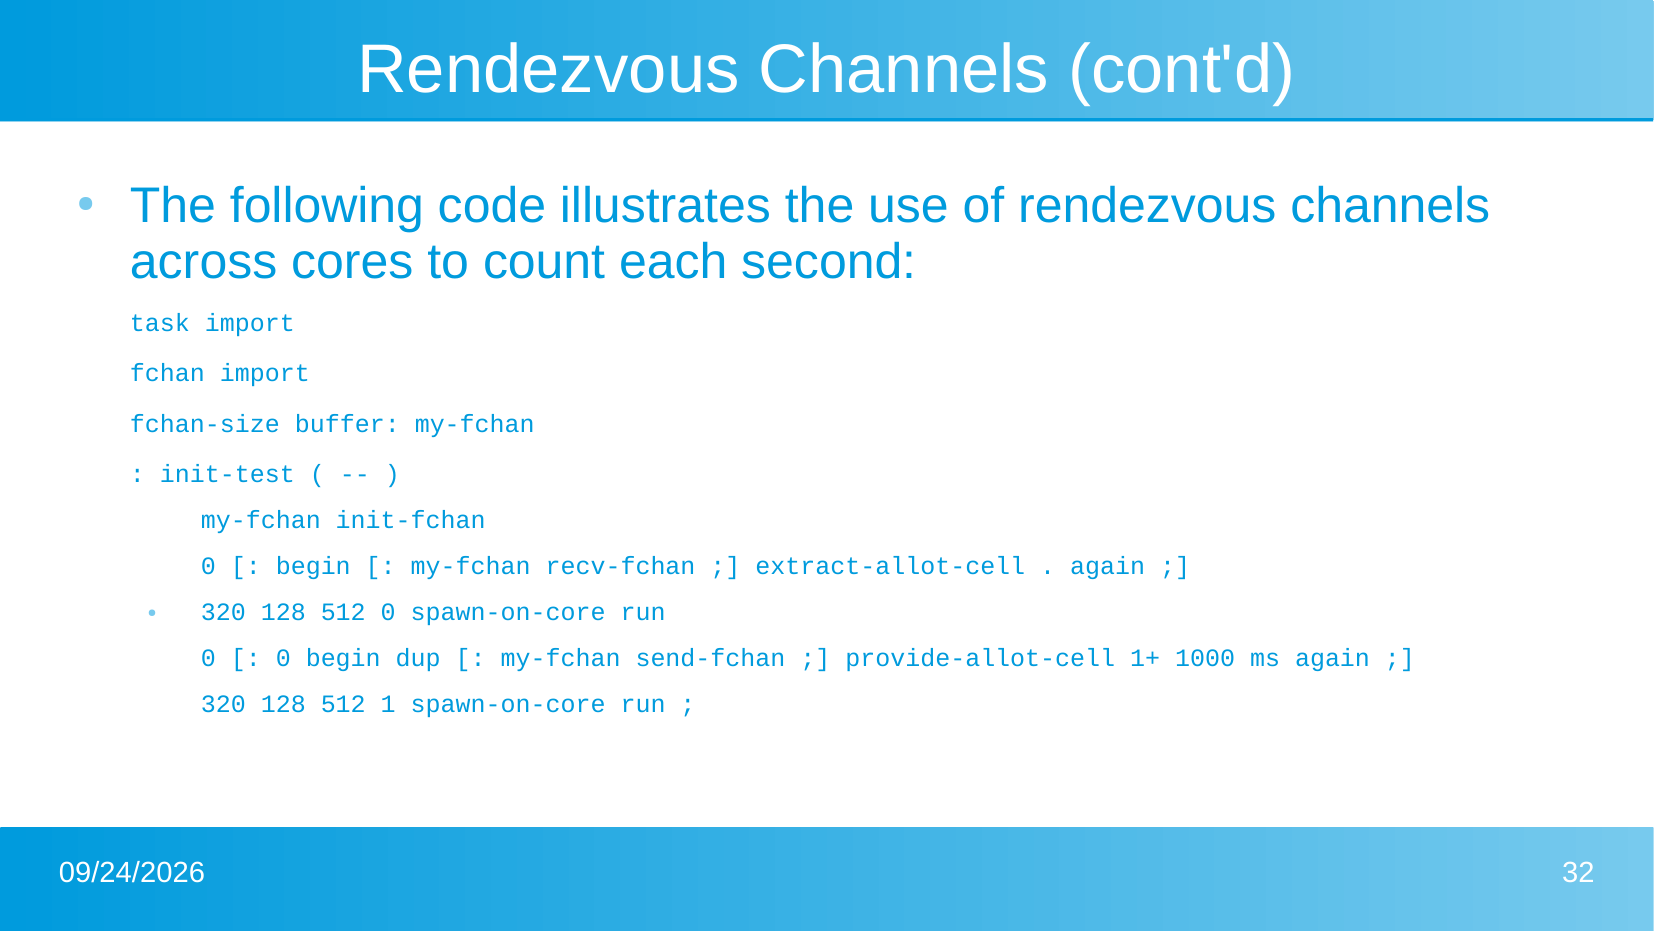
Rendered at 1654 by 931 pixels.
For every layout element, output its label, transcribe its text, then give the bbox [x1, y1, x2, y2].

title Rendezvous Channels (cont'd) [59, 29, 1595, 108]
list The following code illustrates the use of rendezvous channels across cores to count each second: task import fchan import fchan-size buffer: my-fchan : init-test ( -- ) my-fchan init-fchan 0 [: begin [: my-fchan recv-fchan ;] extract-allot-cell . again ;] 320 128 512 0 spawn-on-core run 0 [: 0 begin dup [: my-fchan send-fchan ;] provide-allot-cell 1+ 1000 ms again ;] 320 128 512 1 spawn-on-core run ; [59, 177, 1595, 768]
